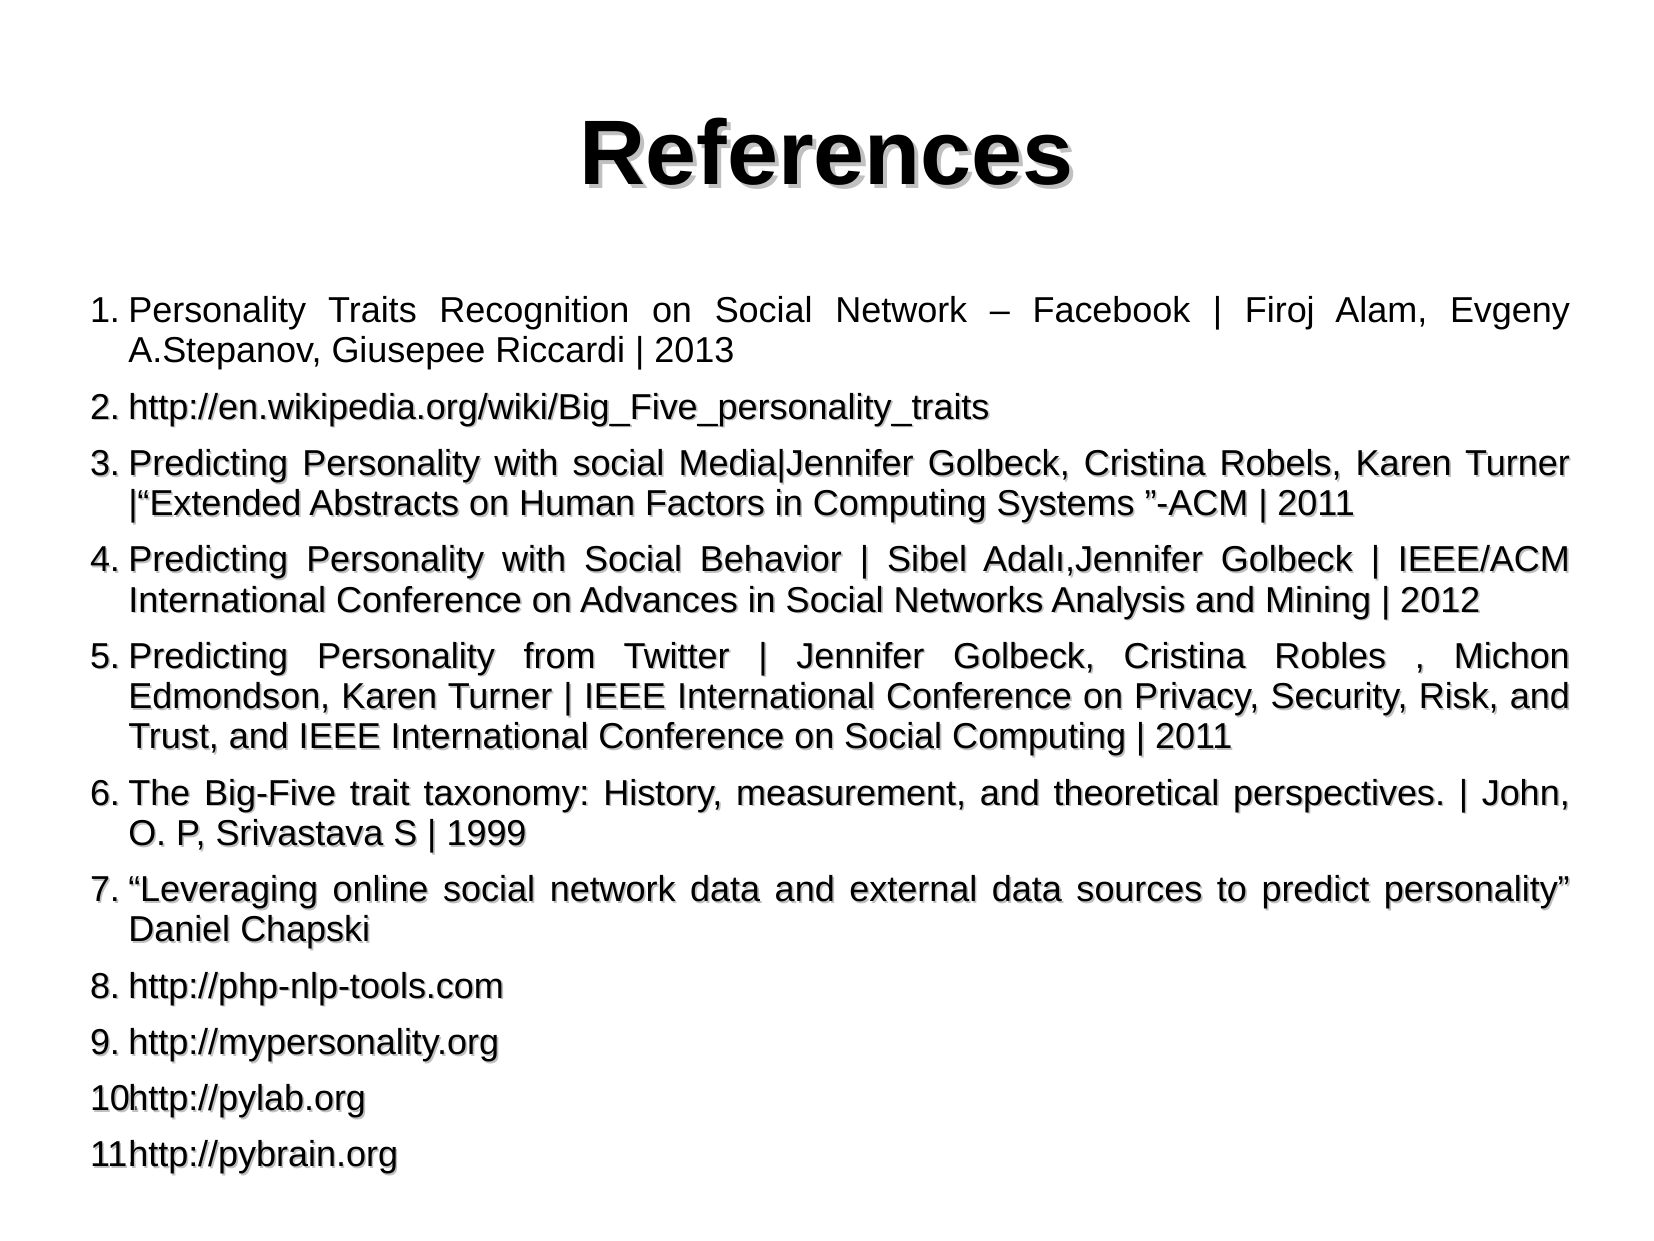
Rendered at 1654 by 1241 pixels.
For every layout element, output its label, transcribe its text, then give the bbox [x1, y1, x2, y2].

list Personality Traits Recognition on Social Network – Facebook | Firoj Alam, Evgeny A.Stepanov, Giusepee Riccardi | 2013 http://en.wikipedia.org/wiki/Big_Five_personality_traits Predicting Personality with social Media|Jennifer Golbeck, Cristina Robels, Karen Turner |“Extended Abstracts on Human Factors in Computing Systems ”-ACM | 2011 Predicting Personality with Social Behavior | Sibel Adalı,Jennifer Golbeck | IEEE/ACM International Conference on Advances in Social Networks Analysis and Mining | 2012 Predicting Personality from Twitter | Jennifer Golbeck, Cristina Robles , Michon Edmondson, Karen Turner | IEEE International Conference on Privacy, Security, Risk, and Trust, and IEEE International Conference on Social Computing | 2011 The Big-Five trait taxonomy: History, measurement, and theoretical perspectives. | John, O. P, Srivastava S | 1999 “Leveraging online social network data and external data sources to predict personality” Daniel Chapski http://php-nlp-tools.com http://mypersonality.org http://pylab.org http://pybrain.org [90, 290, 1572, 1186]
title References [82, 49, 1571, 257]
